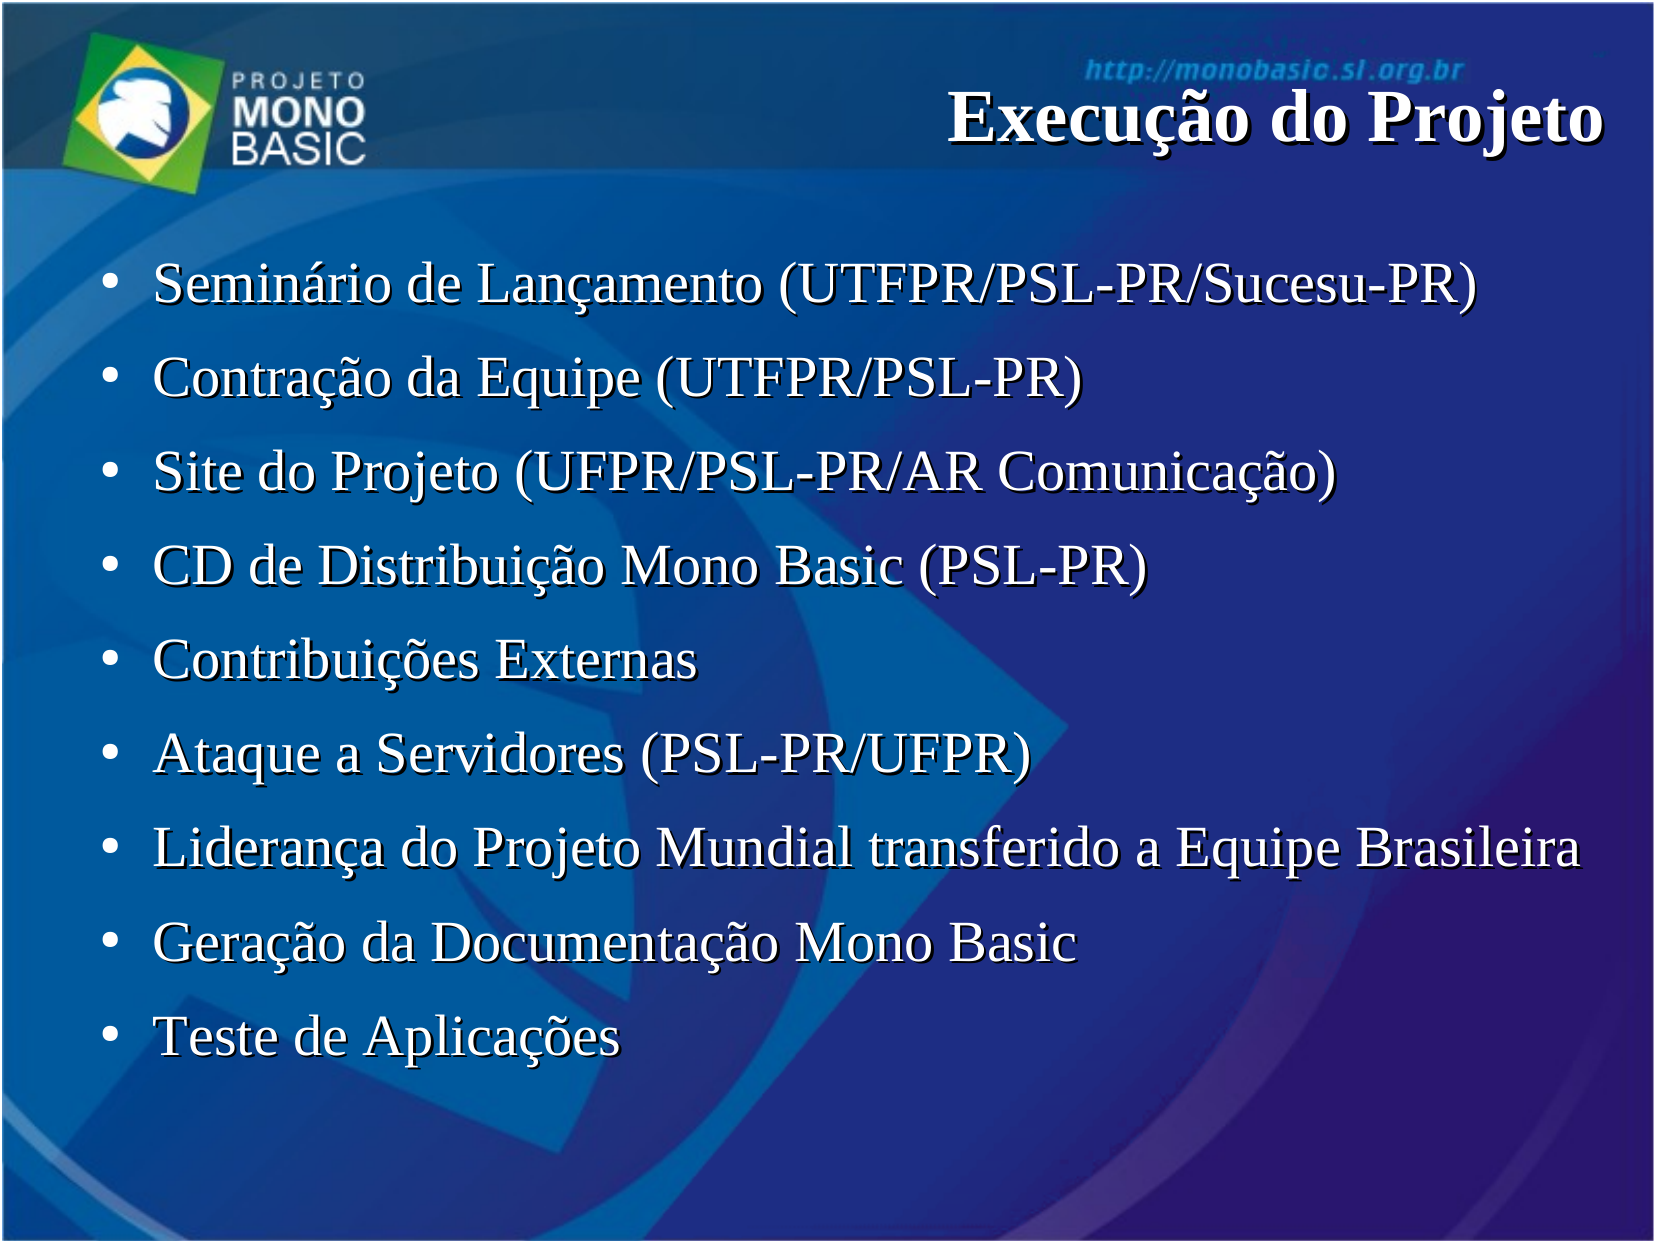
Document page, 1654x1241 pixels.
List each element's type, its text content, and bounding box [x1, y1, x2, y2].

list Seminário de Lançamento (UTFPR/PSL-PR/Sucesu-PR) Contração da Equipe (UTFPR/PSL-PR) Site do Projeto (UFPR/PSL-PR/AR Comunicação) CD de Distribuição Mono Basic (PSL-PR) Contribuições Externas Ataque a Servidores (PSL-PR/UFPR) Liderança do Projeto Mundial transferido a Equipe Brasileira Geração da Documentação Mono Basic Teste de Aplicações [64, 250, 1627, 1122]
picture [2, 2, 1654, 1241]
title Execução do Projeto [222, 43, 1606, 191]
